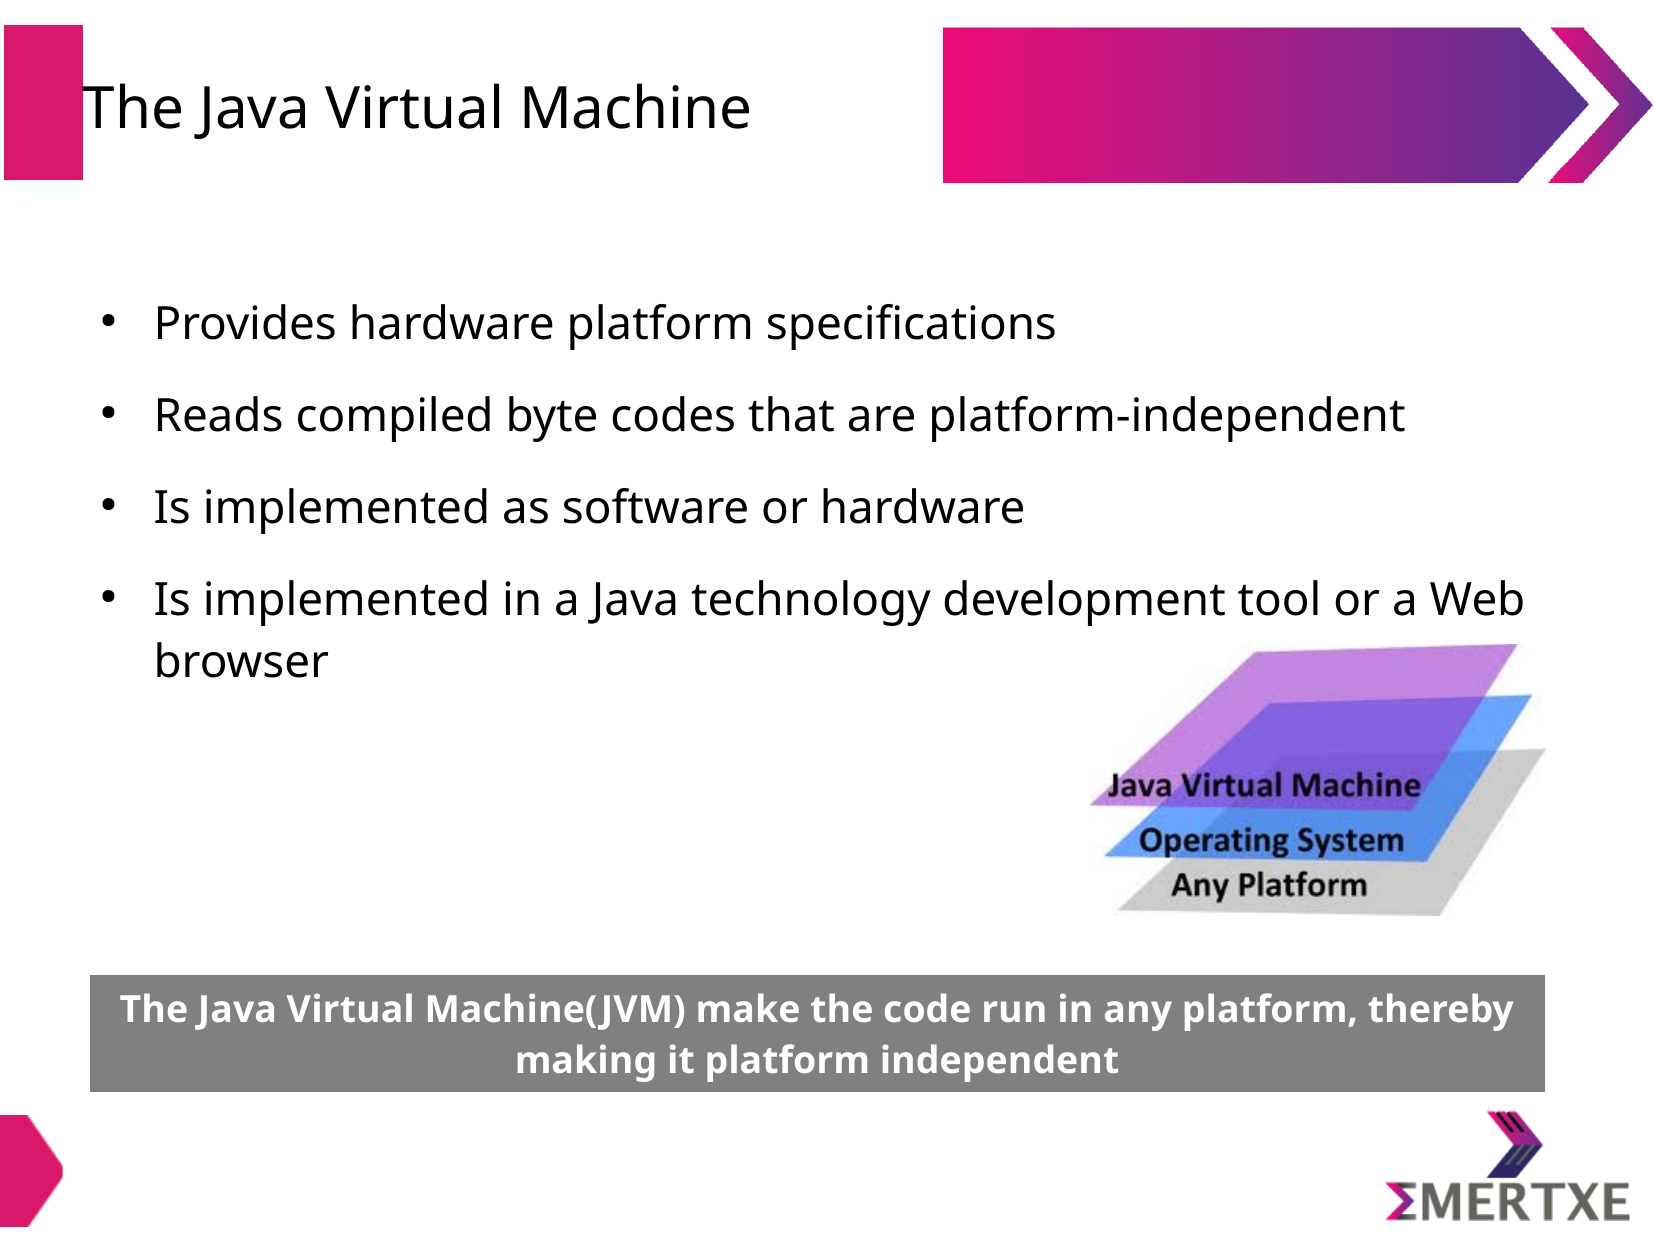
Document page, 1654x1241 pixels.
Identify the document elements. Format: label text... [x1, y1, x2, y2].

text_box The Java Virtual Machine(JVM) make the code run in any platform, thereby making it platform independent [90, 975, 1546, 1079]
title The Java Virtual Machine [82, 2, 1571, 210]
picture [1385, 1107, 1631, 1221]
picture [1090, 644, 1546, 916]
picture [1571, 27, 1653, 183]
list Provides hardware platform specifications Reads compiled byte codes that are platform-independent Is implemented as software or hardware Is implemented in a Java technology development tool or a Web browser [82, 290, 1571, 1010]
